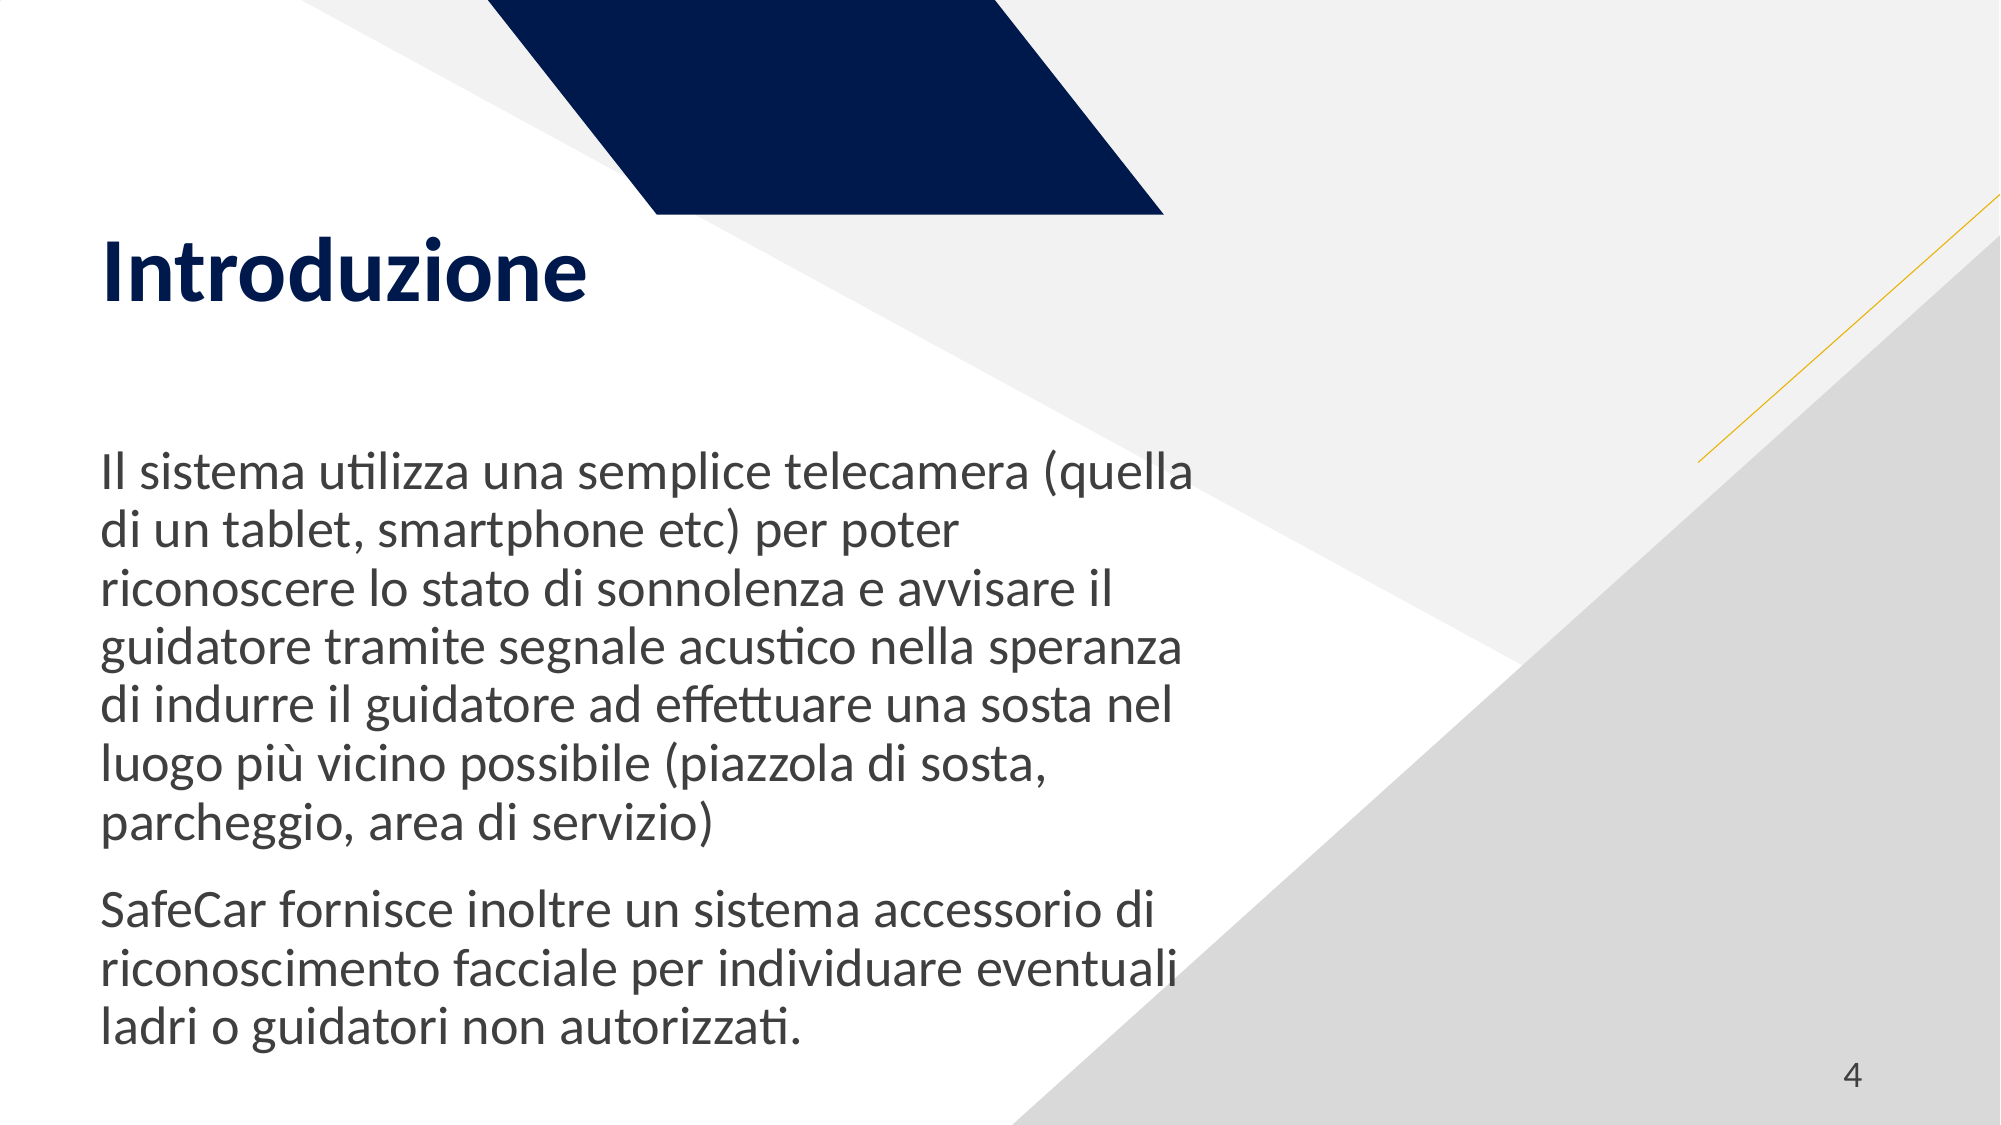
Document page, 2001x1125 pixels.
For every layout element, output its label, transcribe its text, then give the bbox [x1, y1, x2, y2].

text_box [1710, 6, 1981, 240]
slide_number 6 [1828, 1042, 1950, 1103]
title Introduzione [87, 214, 1292, 415]
list Il sistema utilizza una semplice telecamera (quella di un tablet, smartphone etc) per poter riconoscere lo stato di sonnolenza e avvisare il guidatore tramite segnale acustico nella speranza di indurre il guidatore ad effettuare una sosta nel luogo più vicino possibile (piazzola di sosta, parcheggio, area di servizio) SafeCar fornisce inoltre un sistema accessorio di riconoscimento facciale per individuare eventuali ladri o guidatori non autorizzati. [15, 435, 1220, 535]
